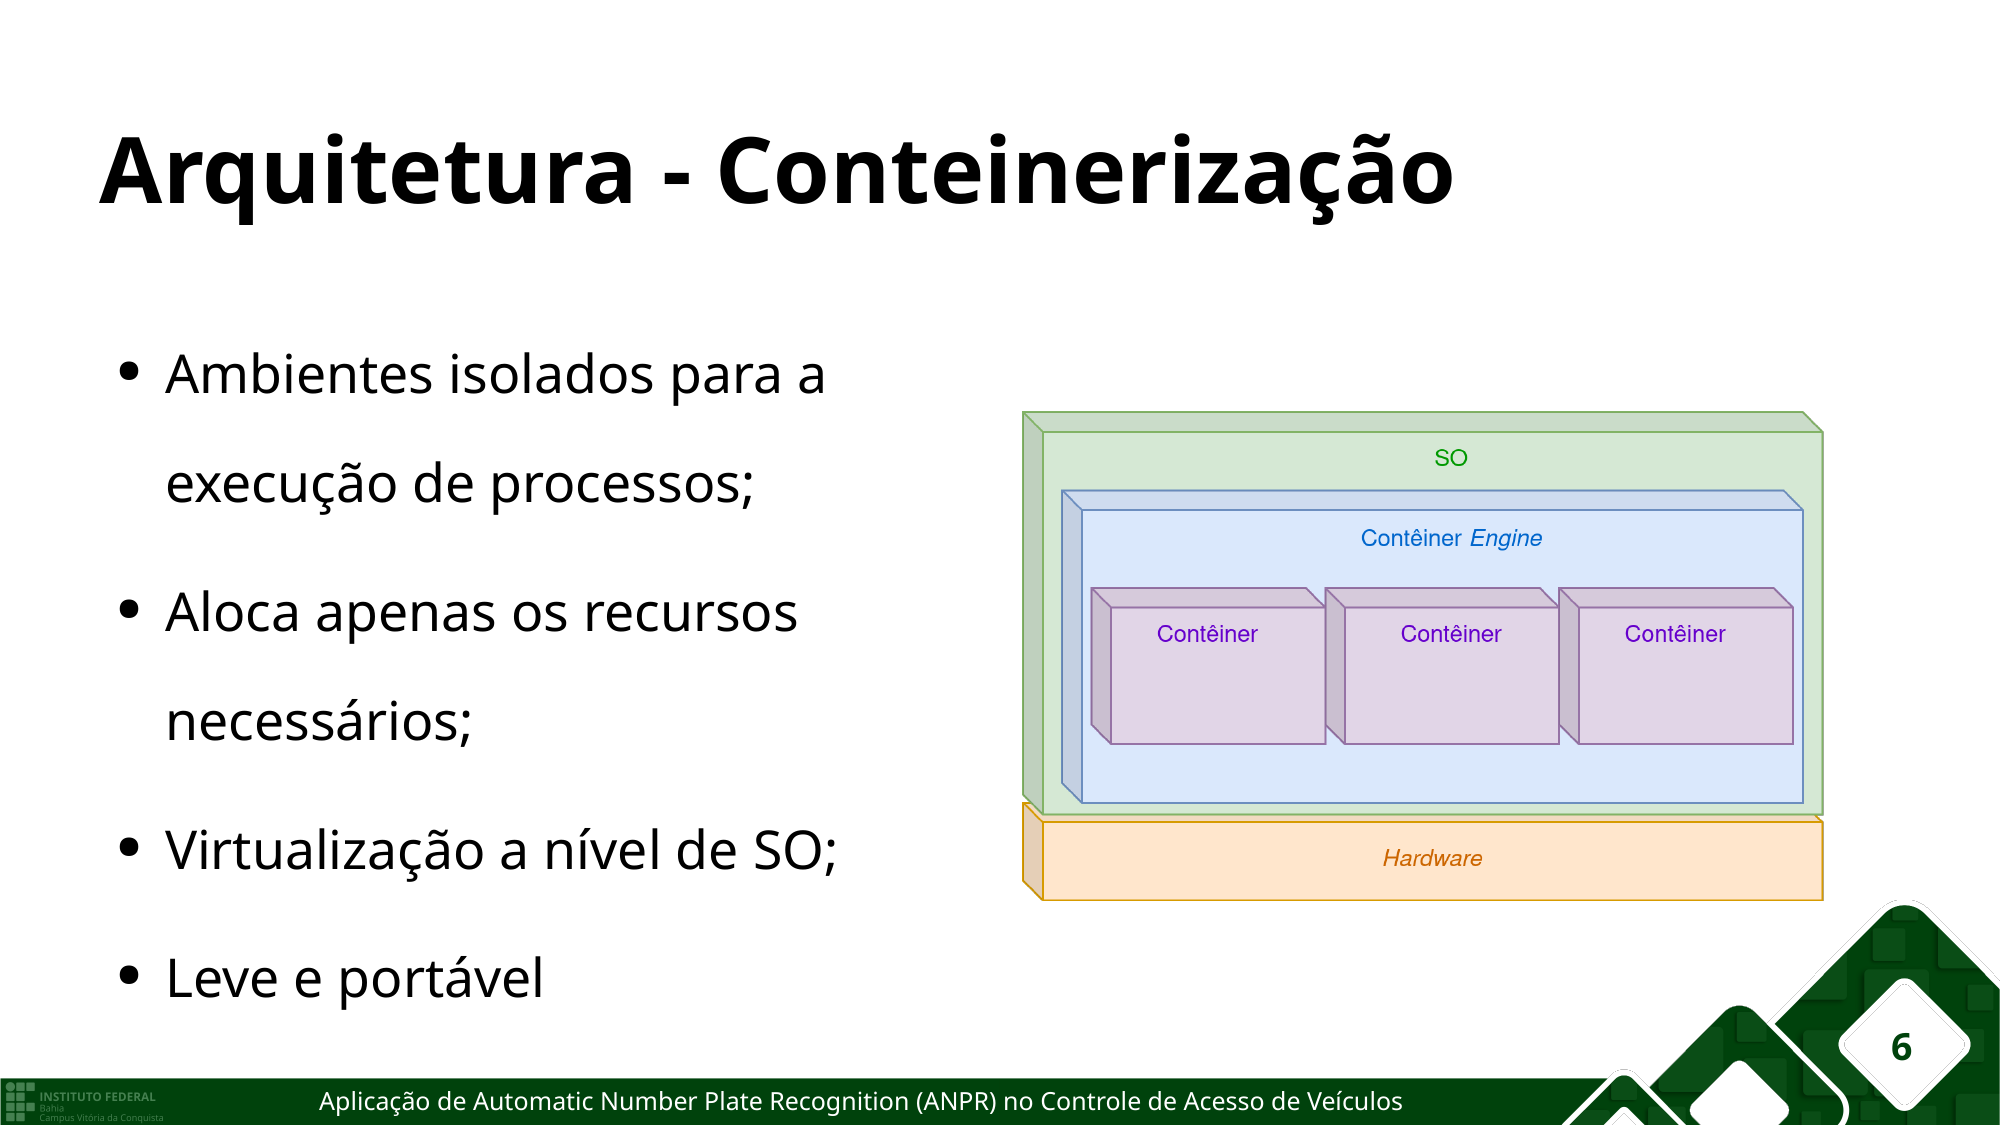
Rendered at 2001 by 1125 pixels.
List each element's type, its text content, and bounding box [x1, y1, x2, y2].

picture [0, 299, 2000, 1125]
list Ambientes isolados para a execução de processos; Aloca apenas os recursos necessários; Virtualização a nível de SO; Leve e portável [99, 299, 979, 1014]
title Arquitetura - Conteinerização [99, 59, 1900, 277]
